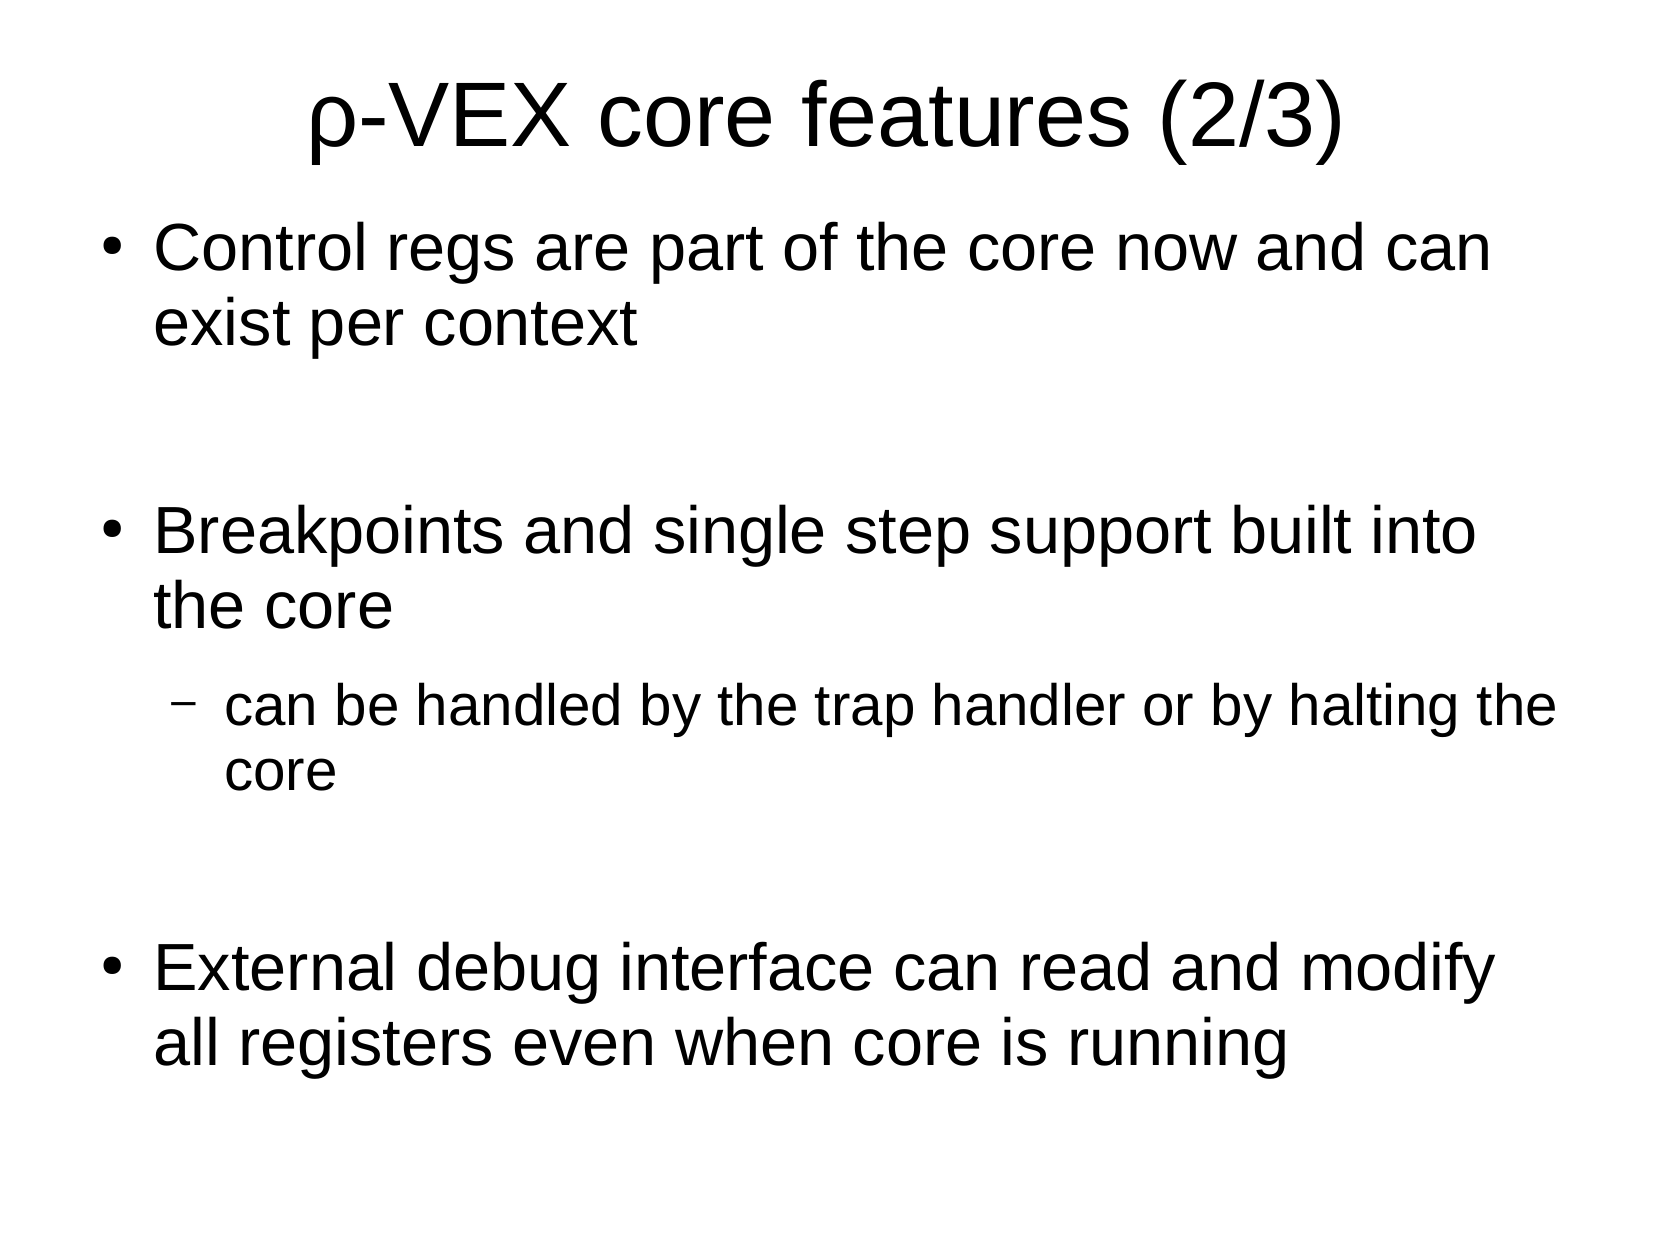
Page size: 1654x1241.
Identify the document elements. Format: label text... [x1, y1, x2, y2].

title ρ-VEX core features (2/3) [82, 49, 1571, 181]
list Control regs are part of the core now and can exist per context Breakpoints and single step support built into the core can be handled by the trap handler or by halting the core External debug interface can read and modify all registers even when core is running [82, 210, 1571, 1171]
